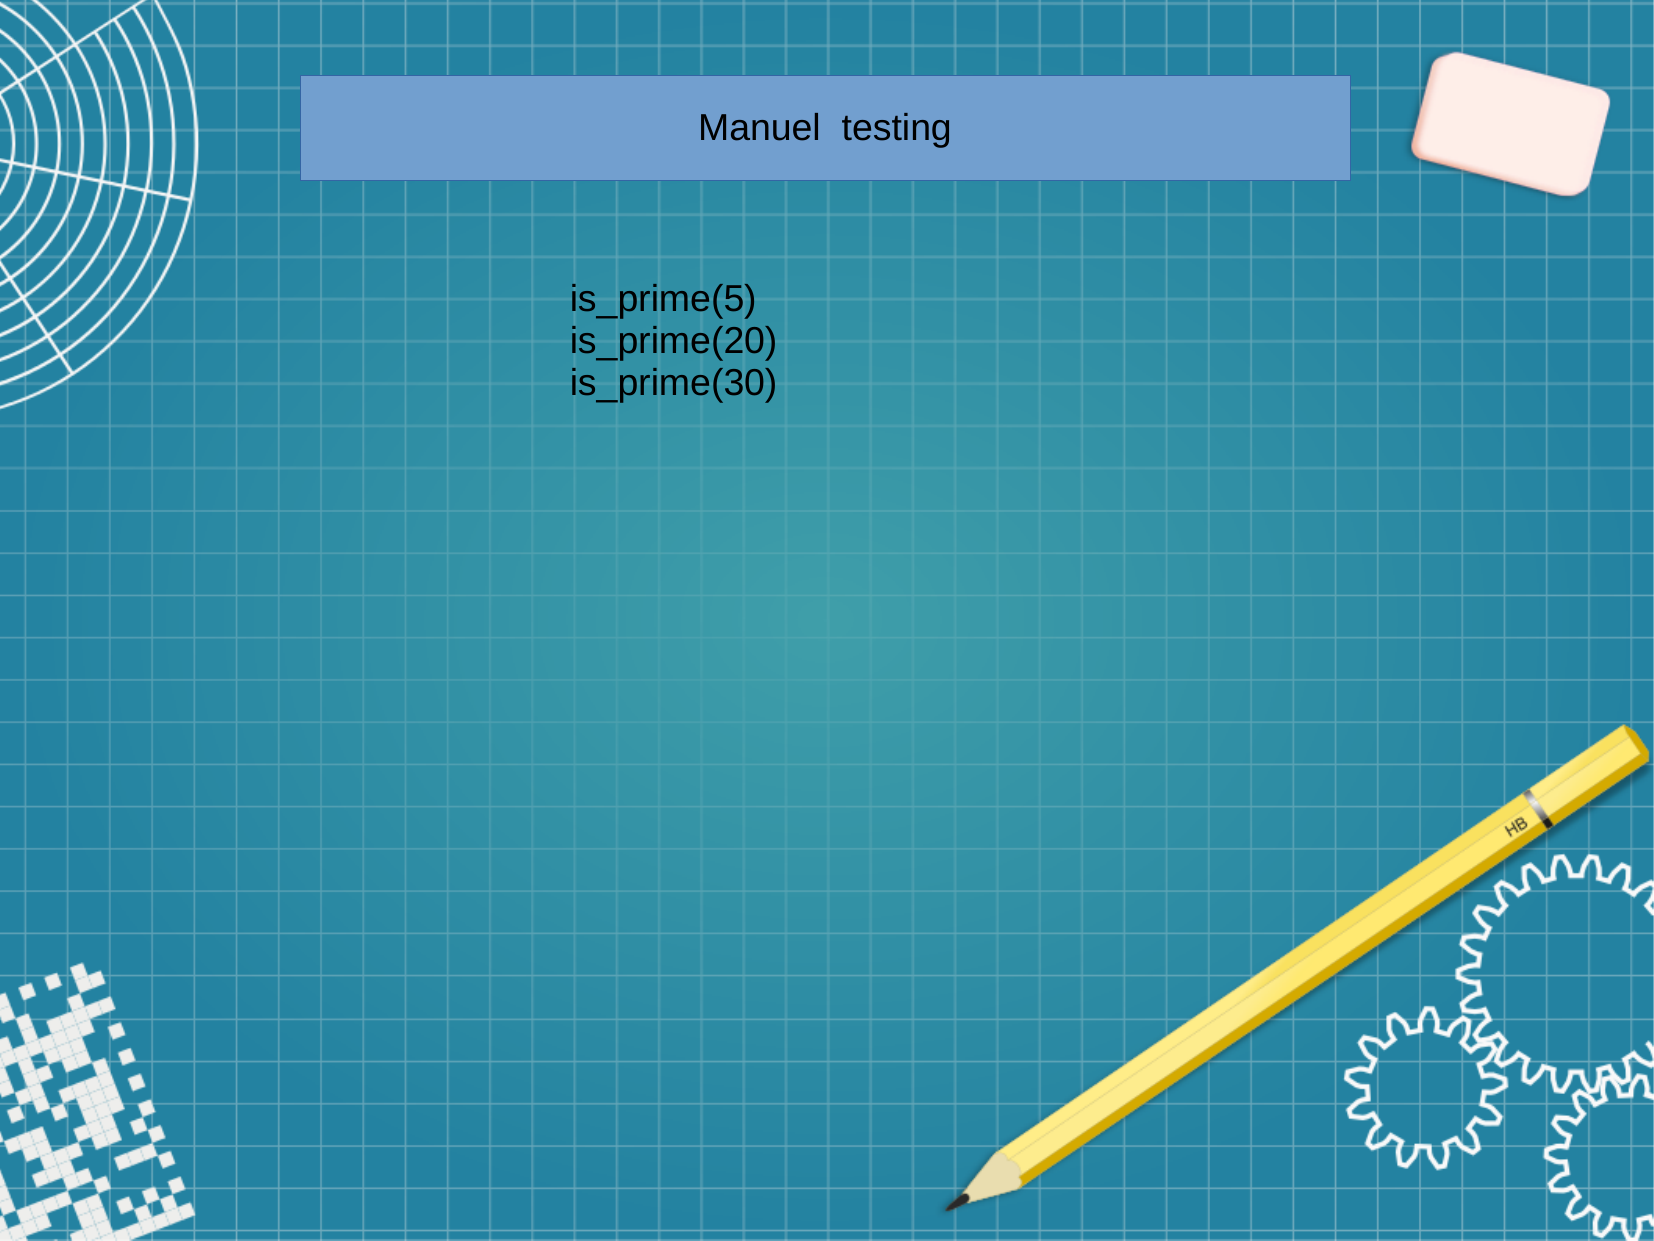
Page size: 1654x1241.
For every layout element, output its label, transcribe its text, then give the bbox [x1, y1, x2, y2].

text_box Manuel testing [300, 75, 1351, 181]
text_box is_prime(5) is_prime(20) is_prime(30) [555, 270, 793, 411]
picture [0, 0, 1654, 1241]
